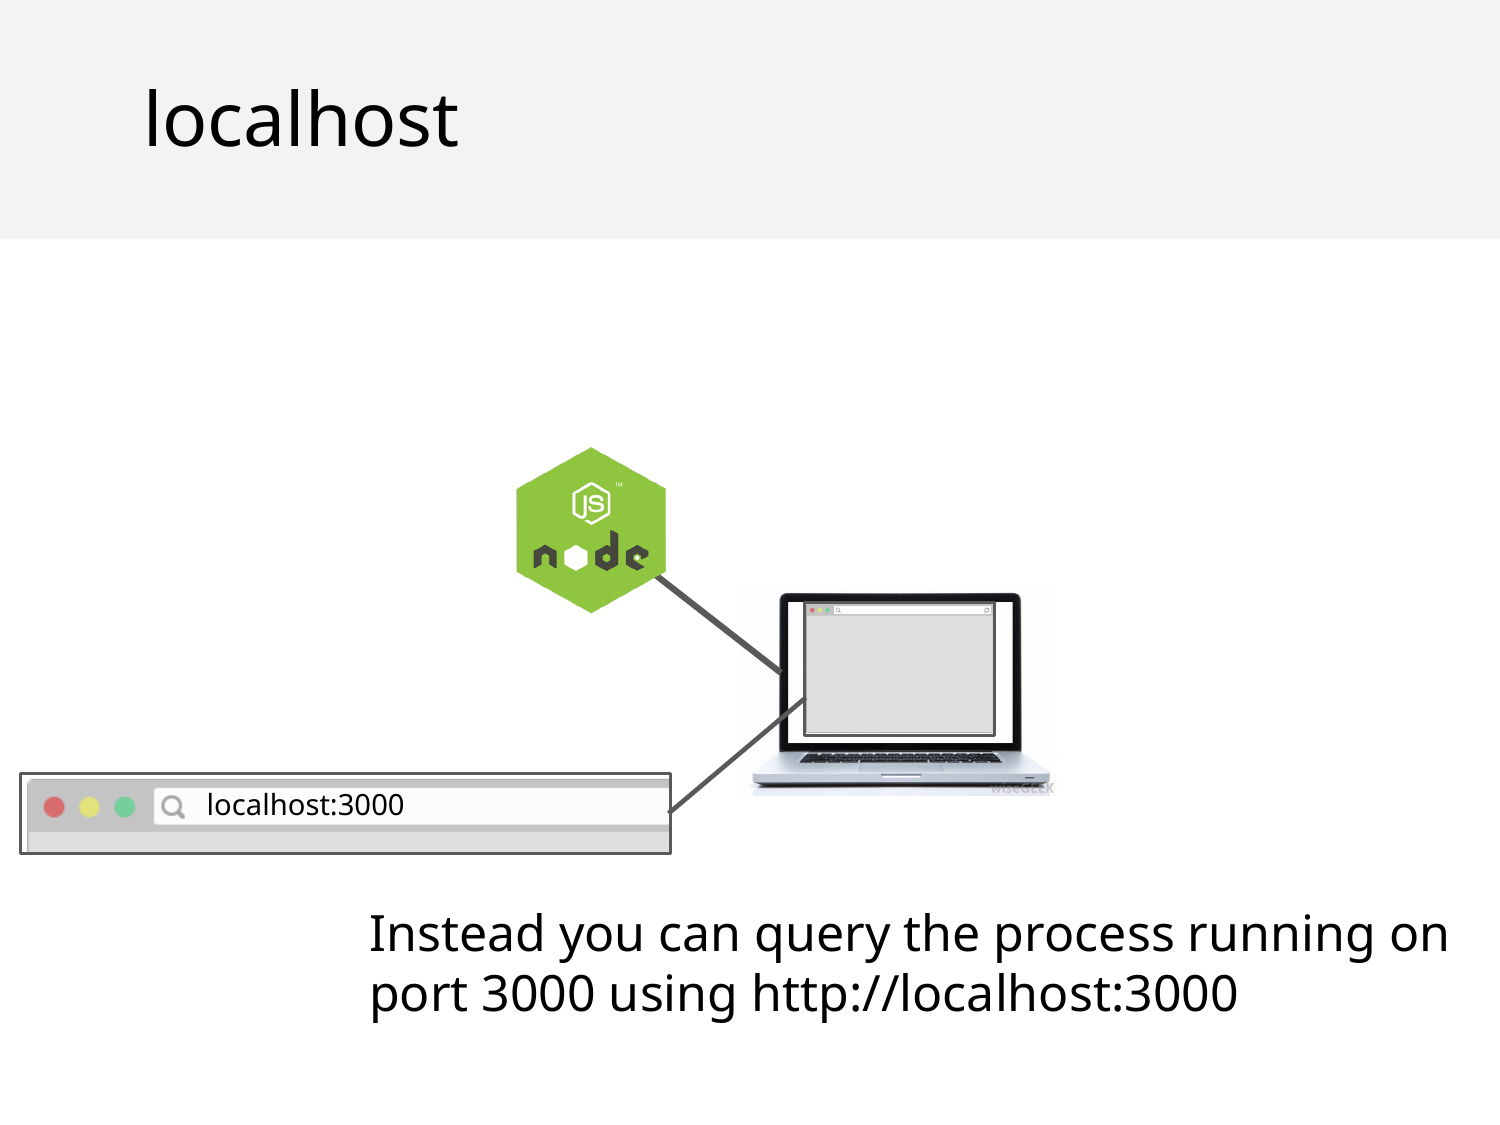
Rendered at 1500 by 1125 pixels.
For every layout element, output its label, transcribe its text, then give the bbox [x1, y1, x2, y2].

picture [22, 775, 669, 852]
picture [805, 603, 994, 735]
picture [740, 588, 1057, 796]
text_box Instead you can query the process running on port 3000 using http://localhost:3000 [354, 886, 1473, 1094]
title localhost [128, 56, 1372, 183]
text_box localhost:3000 [191, 771, 623, 843]
picture [505, 445, 676, 616]
